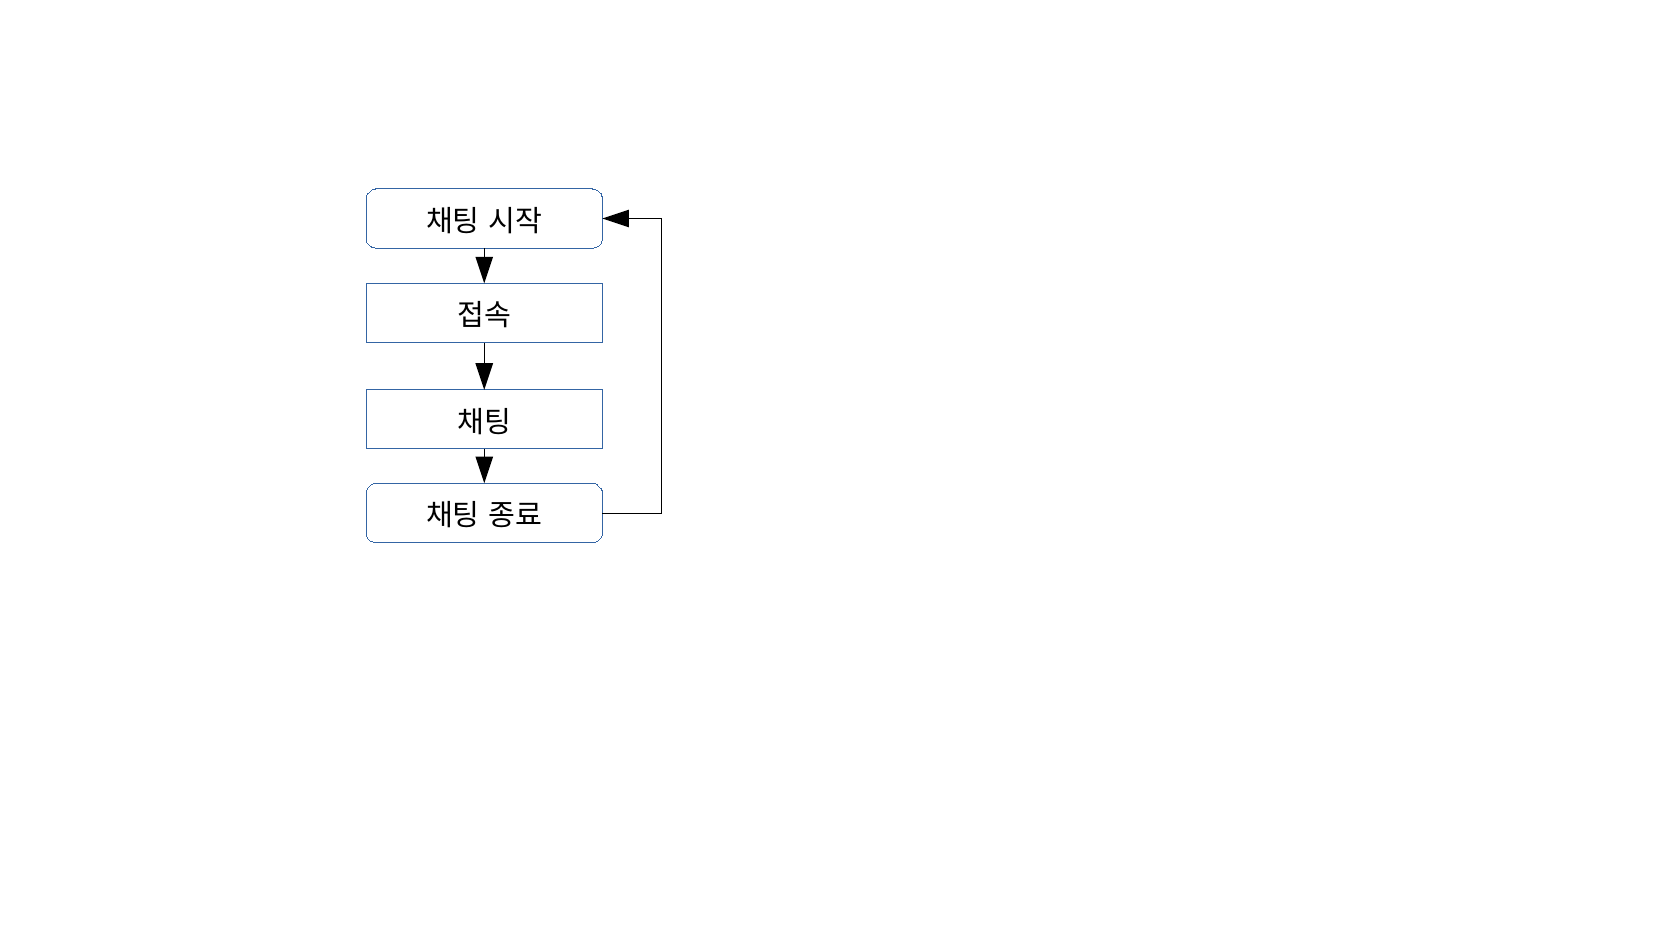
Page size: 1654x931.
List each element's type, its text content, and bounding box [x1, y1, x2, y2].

text_box 접속 [366, 283, 603, 343]
text_box 채팅 시작 [366, 188, 603, 249]
text_box 채팅 [366, 389, 603, 449]
text_box 채팅 종료 [366, 483, 603, 543]
